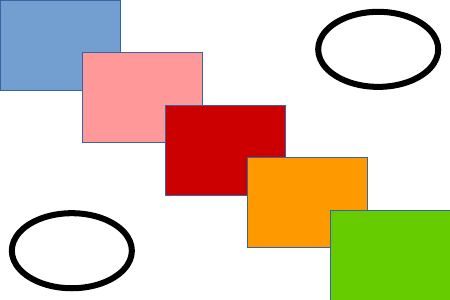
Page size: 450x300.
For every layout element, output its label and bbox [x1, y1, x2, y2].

text_box [0, 0, 450, 300]
